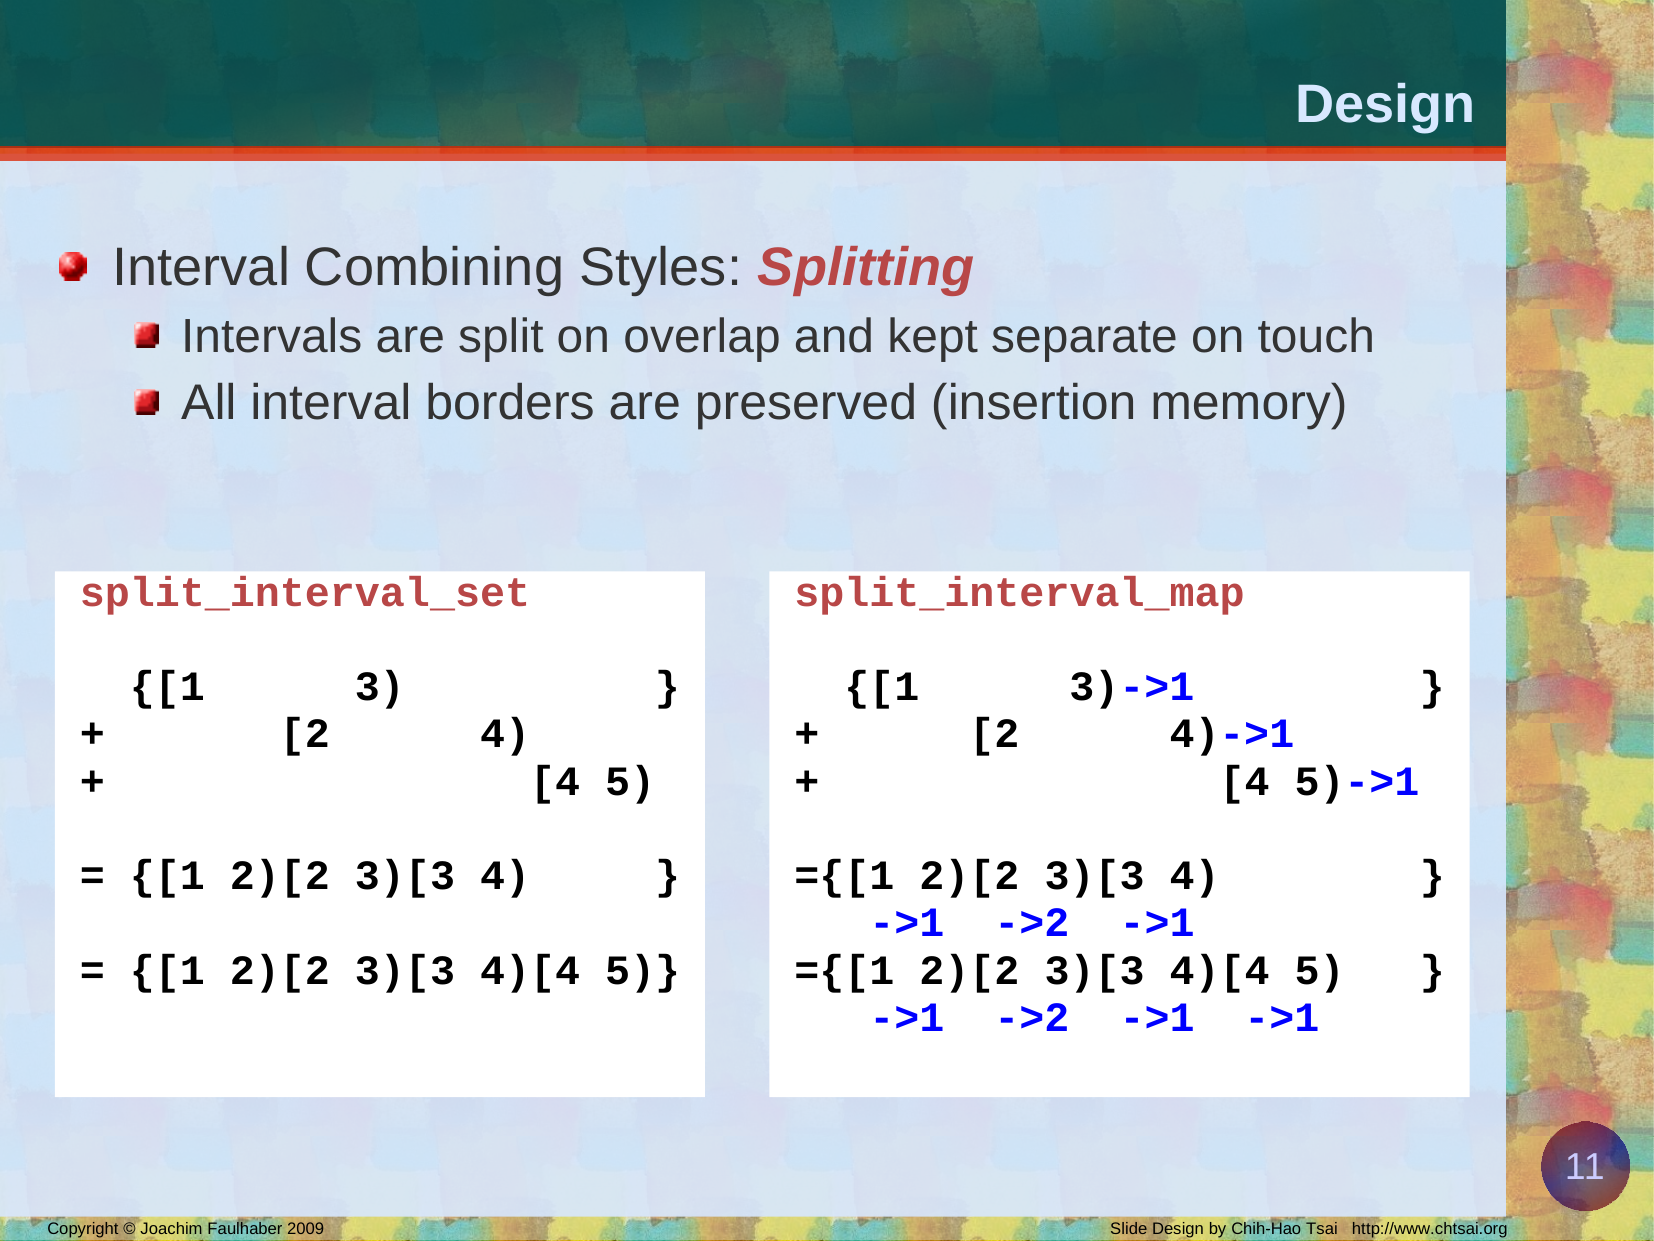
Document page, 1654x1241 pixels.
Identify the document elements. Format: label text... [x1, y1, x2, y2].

text_box split_interval_map {[1 3)->1 } + [2 4)->1 + [4 5)->1 ={[1 2)[2 3)[3 4) } ->1 ->2 ->1 ={[1 2)[2 3)[3 4)[4 5) } ->1 ->2 ->1 ->1 [769, 571, 1470, 1098]
title Design [29, 59, 1477, 148]
list Interval Combining Styles: Splitting Intervals are split on overlap and kept separate on touch All interval borders are preserved (insertion memory) [59, 236, 1418, 497]
text_box split_interval_set {[1 3) } + [2 4) + [4 5) = {[1 2)[2 3)[3 4) } = {[1 2)[2 3)[3 4)[4 5)} [54, 571, 705, 1098]
